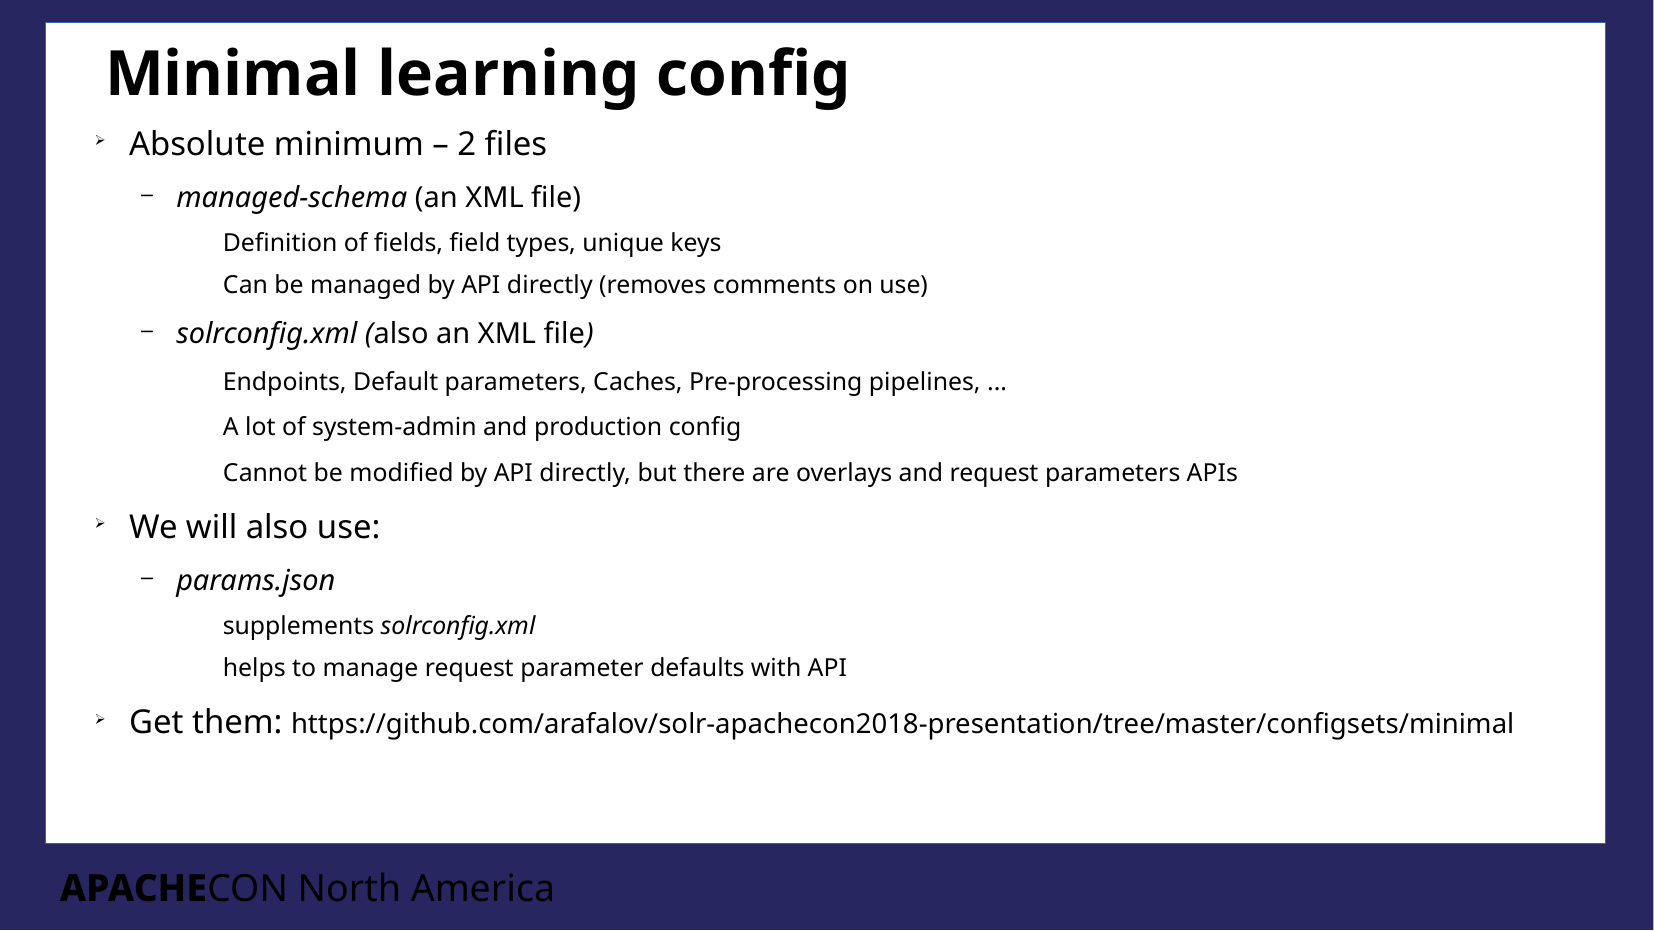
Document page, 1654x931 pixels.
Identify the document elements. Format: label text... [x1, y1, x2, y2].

list Absolute minimum – 2 files managed-schema (an XML file) Definition of fields, field types, unique keys Can be managed by API directly (removes comments on use) solrconfig.xml (also an XML file) Endpoints, Default parameters, Caches, Pre-processing pipelines, ... A lot of system-admin and production config Cannot be modified by API directly, but there are overlays and request parameters APIs We will also use: params.json supplements solrconfig.xml helps to manage request parameter defaults with API Get them: https://github.com/arafalov/solr-apachecon2018-presentation/tree/master/configsets/minimal [82, 120, 1571, 757]
title Minimal learning config [105, 32, 1546, 110]
